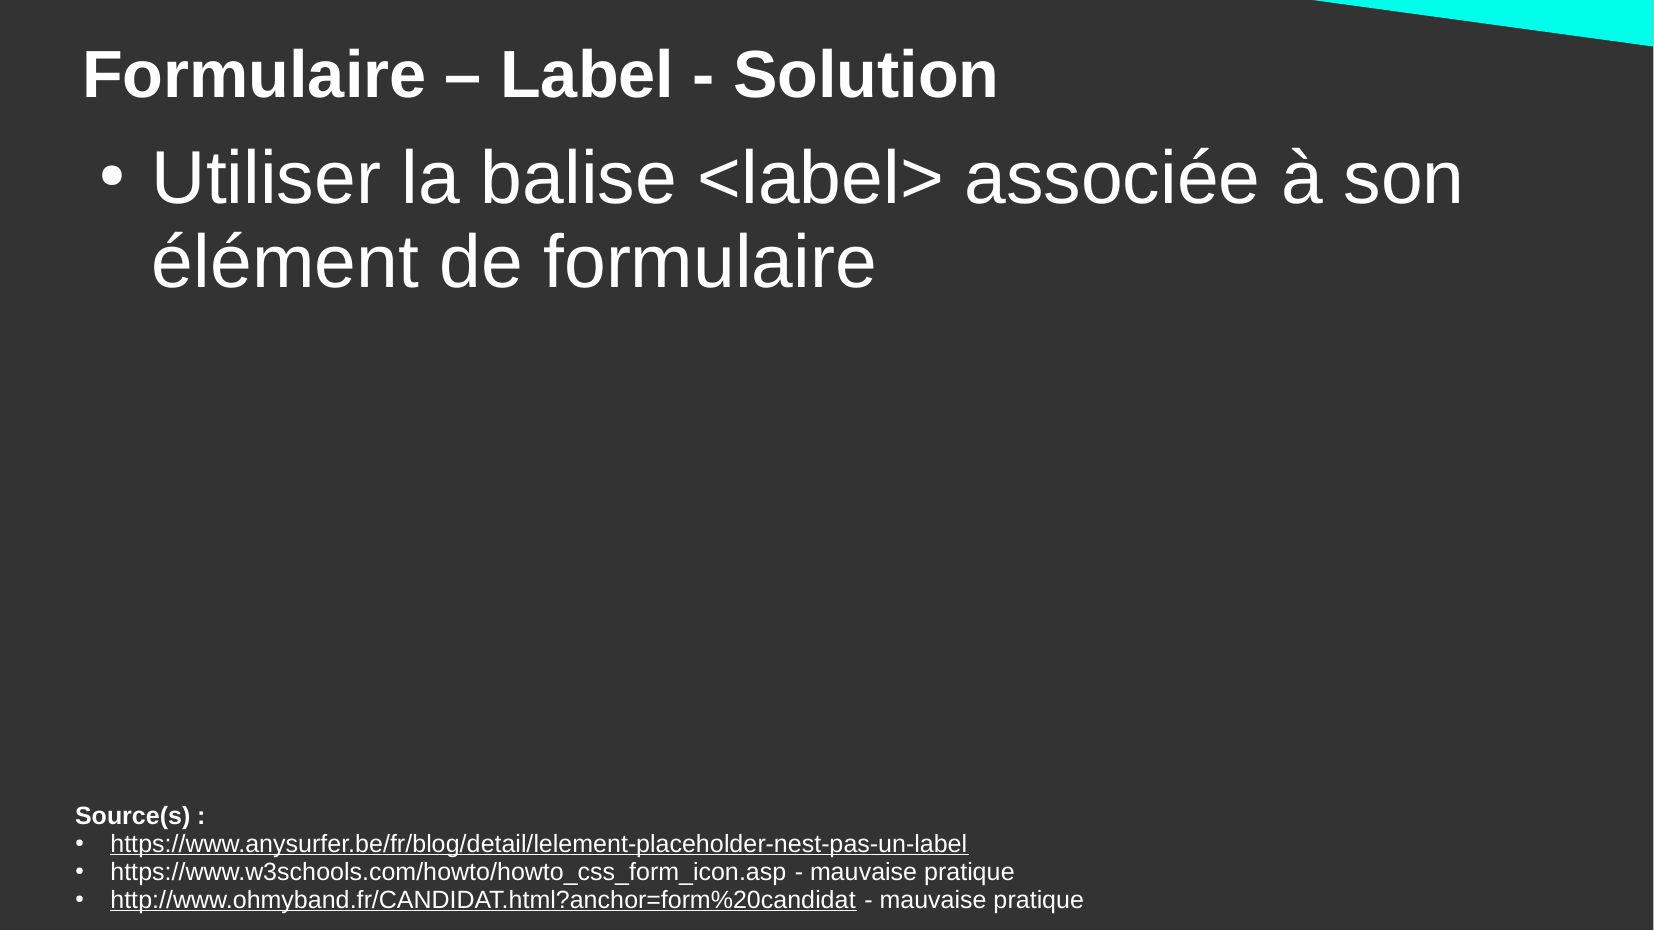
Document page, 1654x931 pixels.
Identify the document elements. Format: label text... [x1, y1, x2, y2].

list Utiliser la balise <label> associée à son élément de formulaire [80, 135, 1620, 709]
text_box Source(s) : https://www.anysurfer.be/fr/blog/detail/lelement-placeholder-nest-pas-un-label https://www.w3schools.com/howto/howto_css_form_icon.asp - mauvaise pratique http://www.ohmyband.fr/CANDIDAT.html?anchor=form%20candidat - mauvaise pratique [60, 794, 1546, 931]
title Formulaire – Label - Solution [82, 37, 1571, 114]
text_box [1312, 0, 1654, 47]
